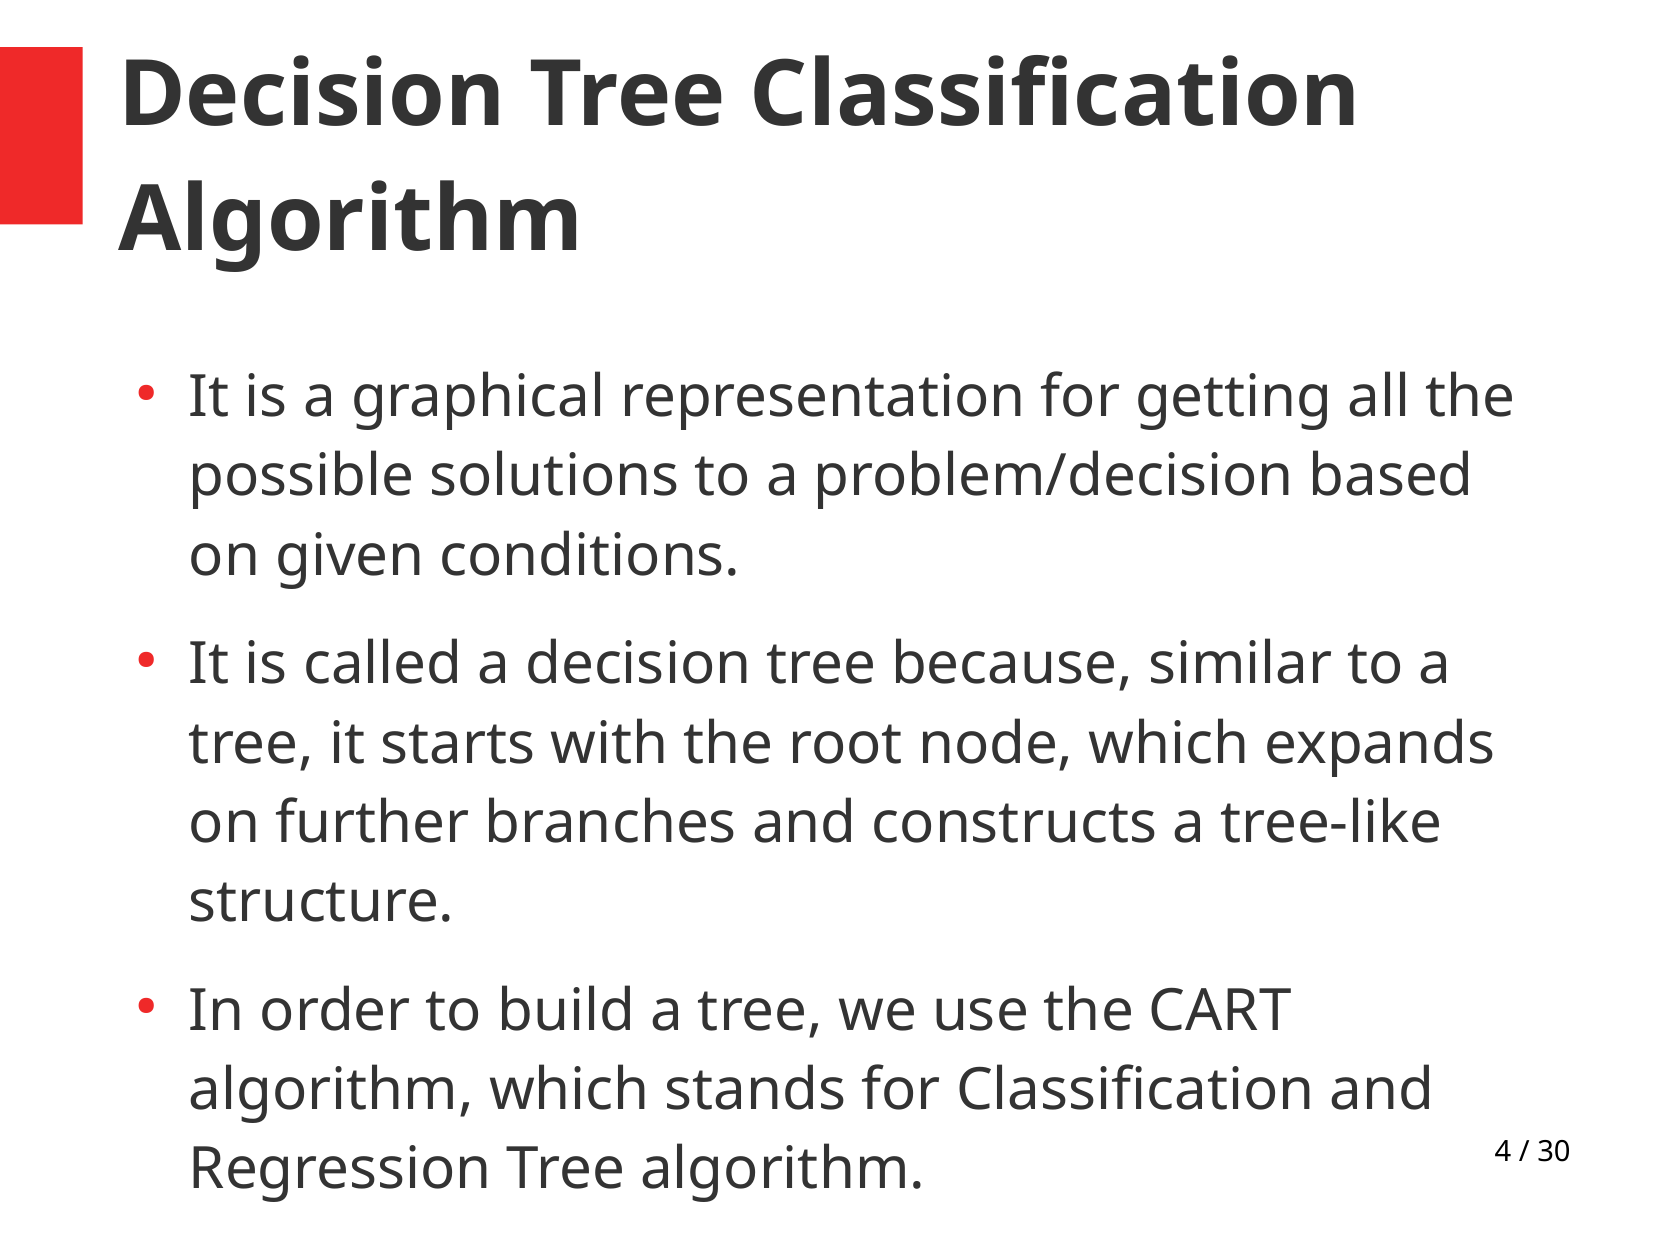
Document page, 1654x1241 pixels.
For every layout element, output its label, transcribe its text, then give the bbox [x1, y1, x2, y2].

list It is a graphical representation for getting all the possible solutions to a problem/decision based on given conditions. It is called a decision tree because, similar to a tree, it starts with the root node, which expands on further branches and constructs a tree-like structure. In order to build a tree, we use the CART algorithm, which stands for Classification and Regression Tree algorithm. [118, 354, 1536, 1074]
title Decision Tree Classification Algorithm [118, 28, 1571, 278]
